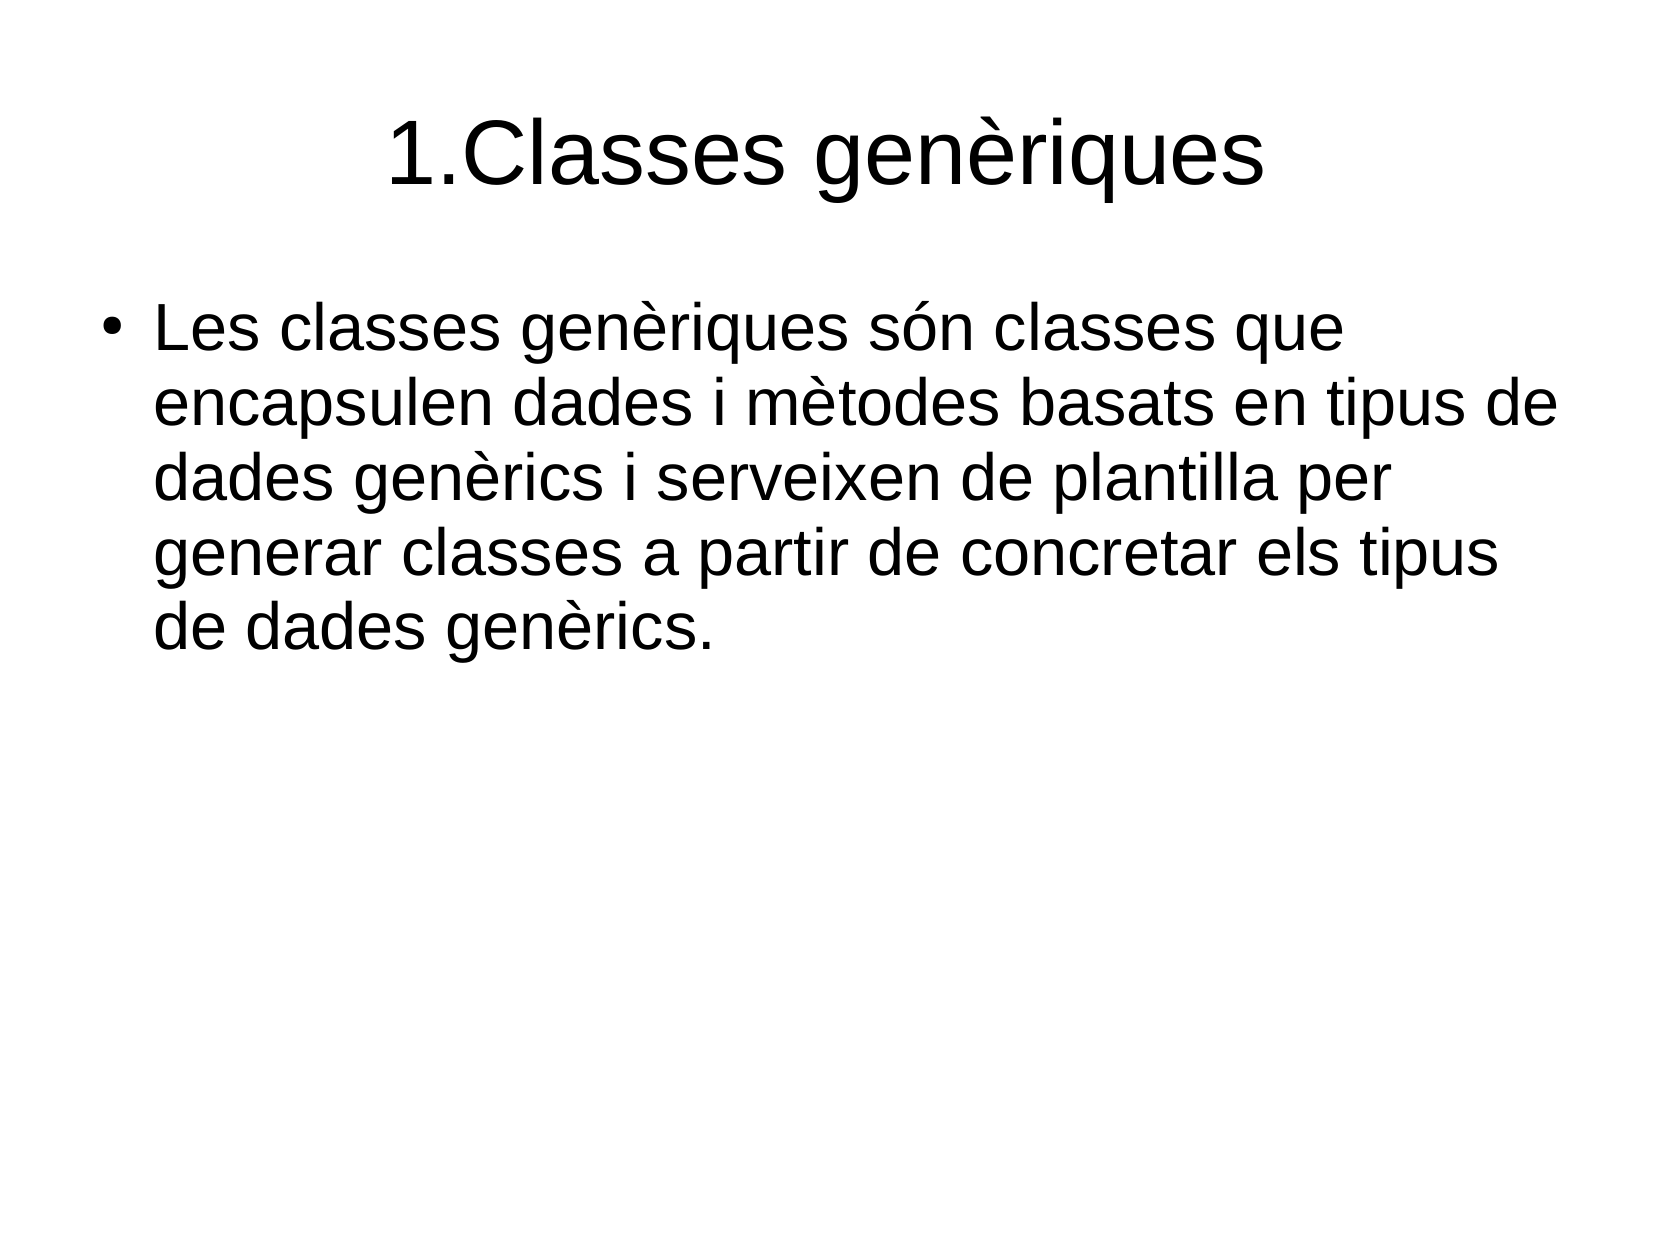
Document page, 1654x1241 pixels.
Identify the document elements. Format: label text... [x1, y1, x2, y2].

list Les classes genèriques són classes que encapsulen dades i mètodes basats en tipus de dades genèrics i serveixen de plantilla per generar classes a partir de concretar els tipus de dades genèrics. [82, 290, 1571, 1109]
title 1.Classes genèriques [82, 49, 1571, 257]
